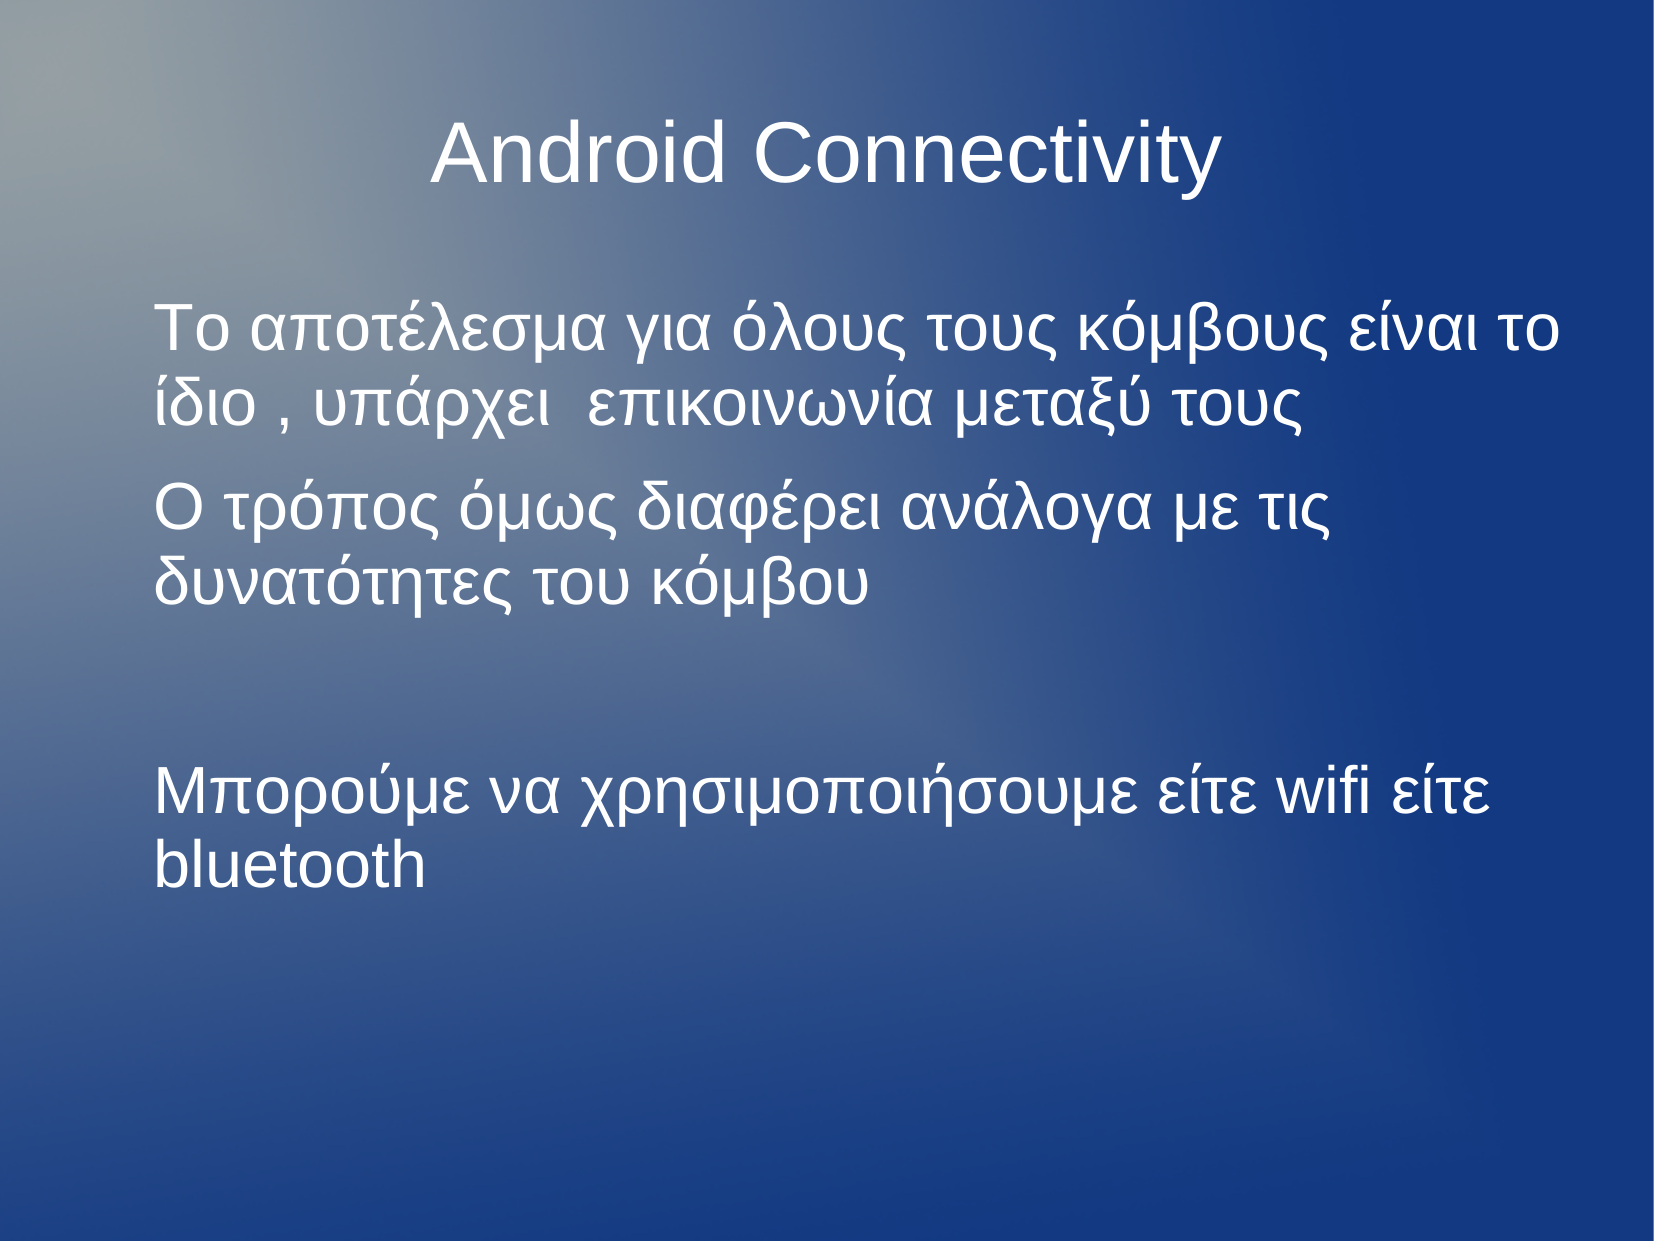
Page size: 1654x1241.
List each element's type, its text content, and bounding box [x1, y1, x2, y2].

title Android Connectivity [82, 49, 1571, 257]
list To αποτέλεσμα για όλους τους κόμβους είναι το ίδιο , υπάρχει επικοινωνία μεταξύ τους Ο τρόπος όμως διαφέρει ανάλογα με τις δυνατότητες του κόμβου Μπορούμε να χρησιμοποιήσουμε είτε wifi είτε bluetooth [82, 290, 1571, 1109]
picture [0, 0, 1654, 1241]
